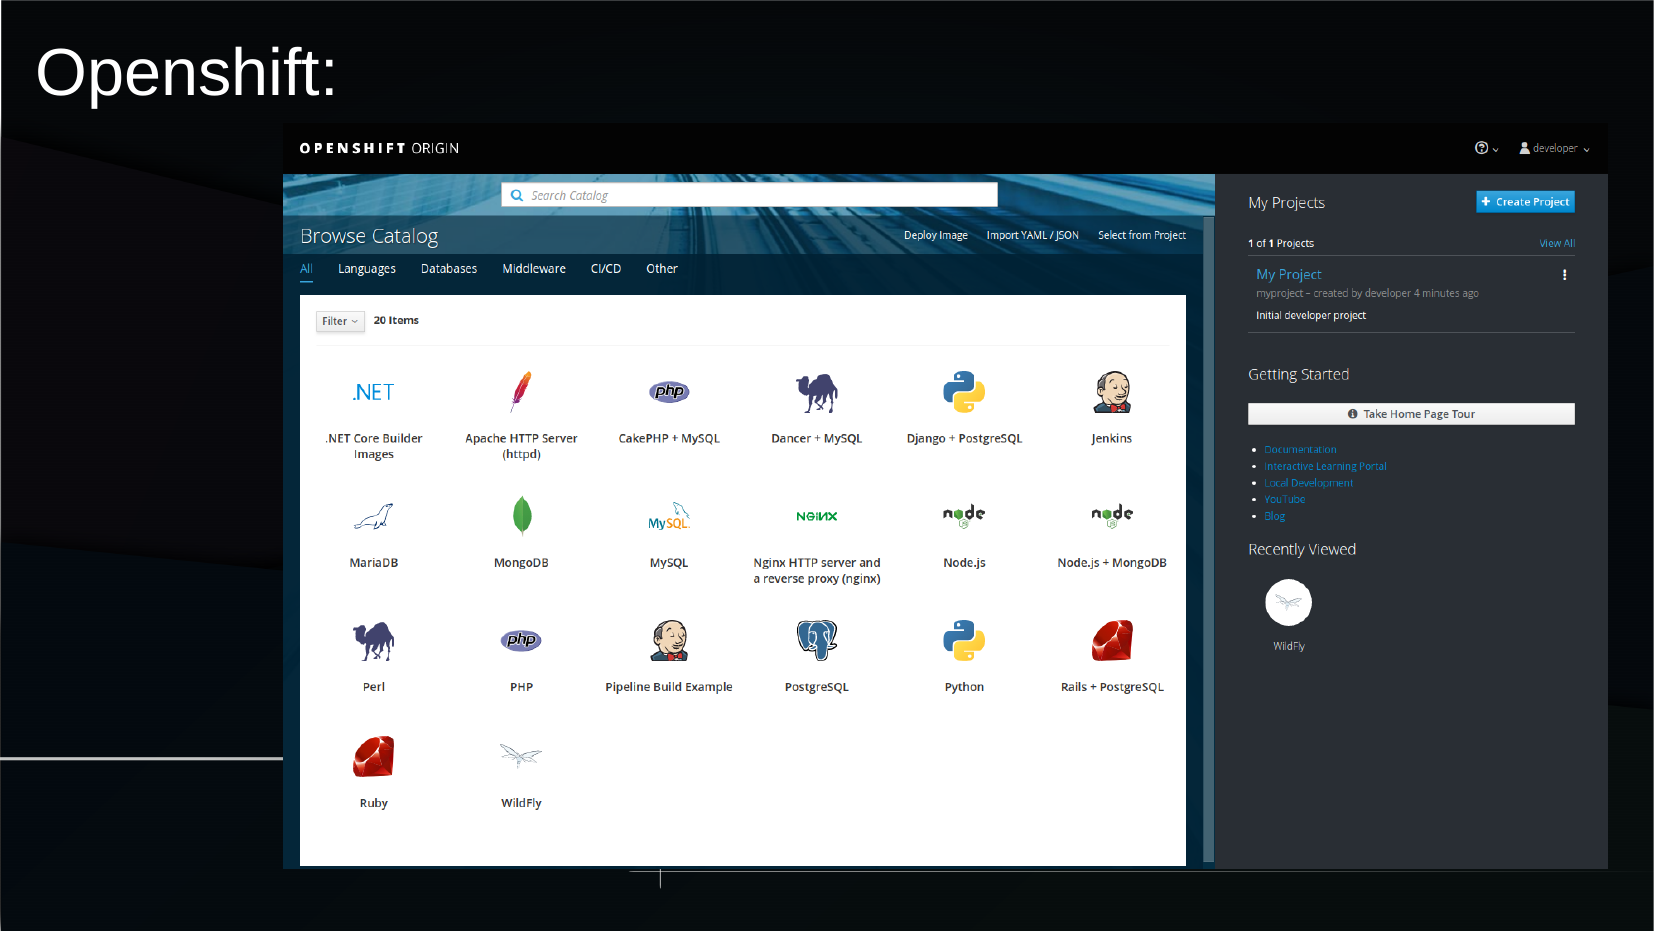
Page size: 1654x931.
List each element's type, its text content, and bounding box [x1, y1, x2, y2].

list Openshift: [35, 35, 355, 119]
picture [0, 0, 1654, 931]
